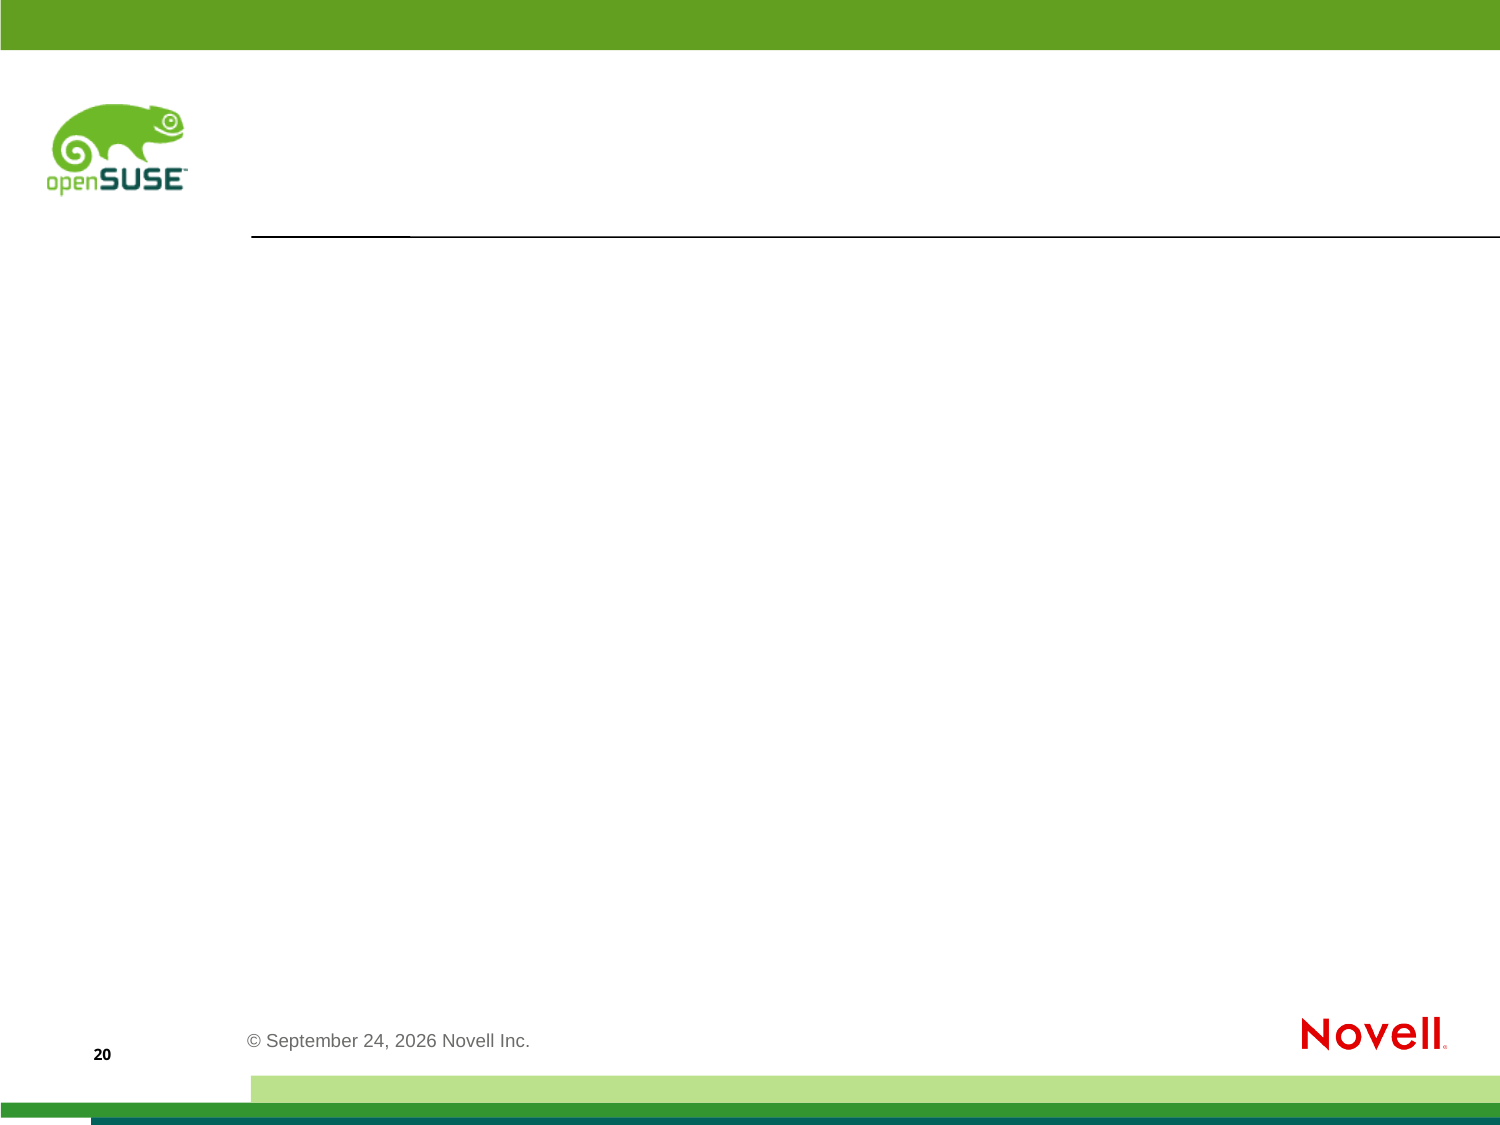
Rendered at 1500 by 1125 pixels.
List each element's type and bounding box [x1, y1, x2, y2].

picture [47, 104, 188, 197]
picture [1295, 1011, 1453, 1056]
